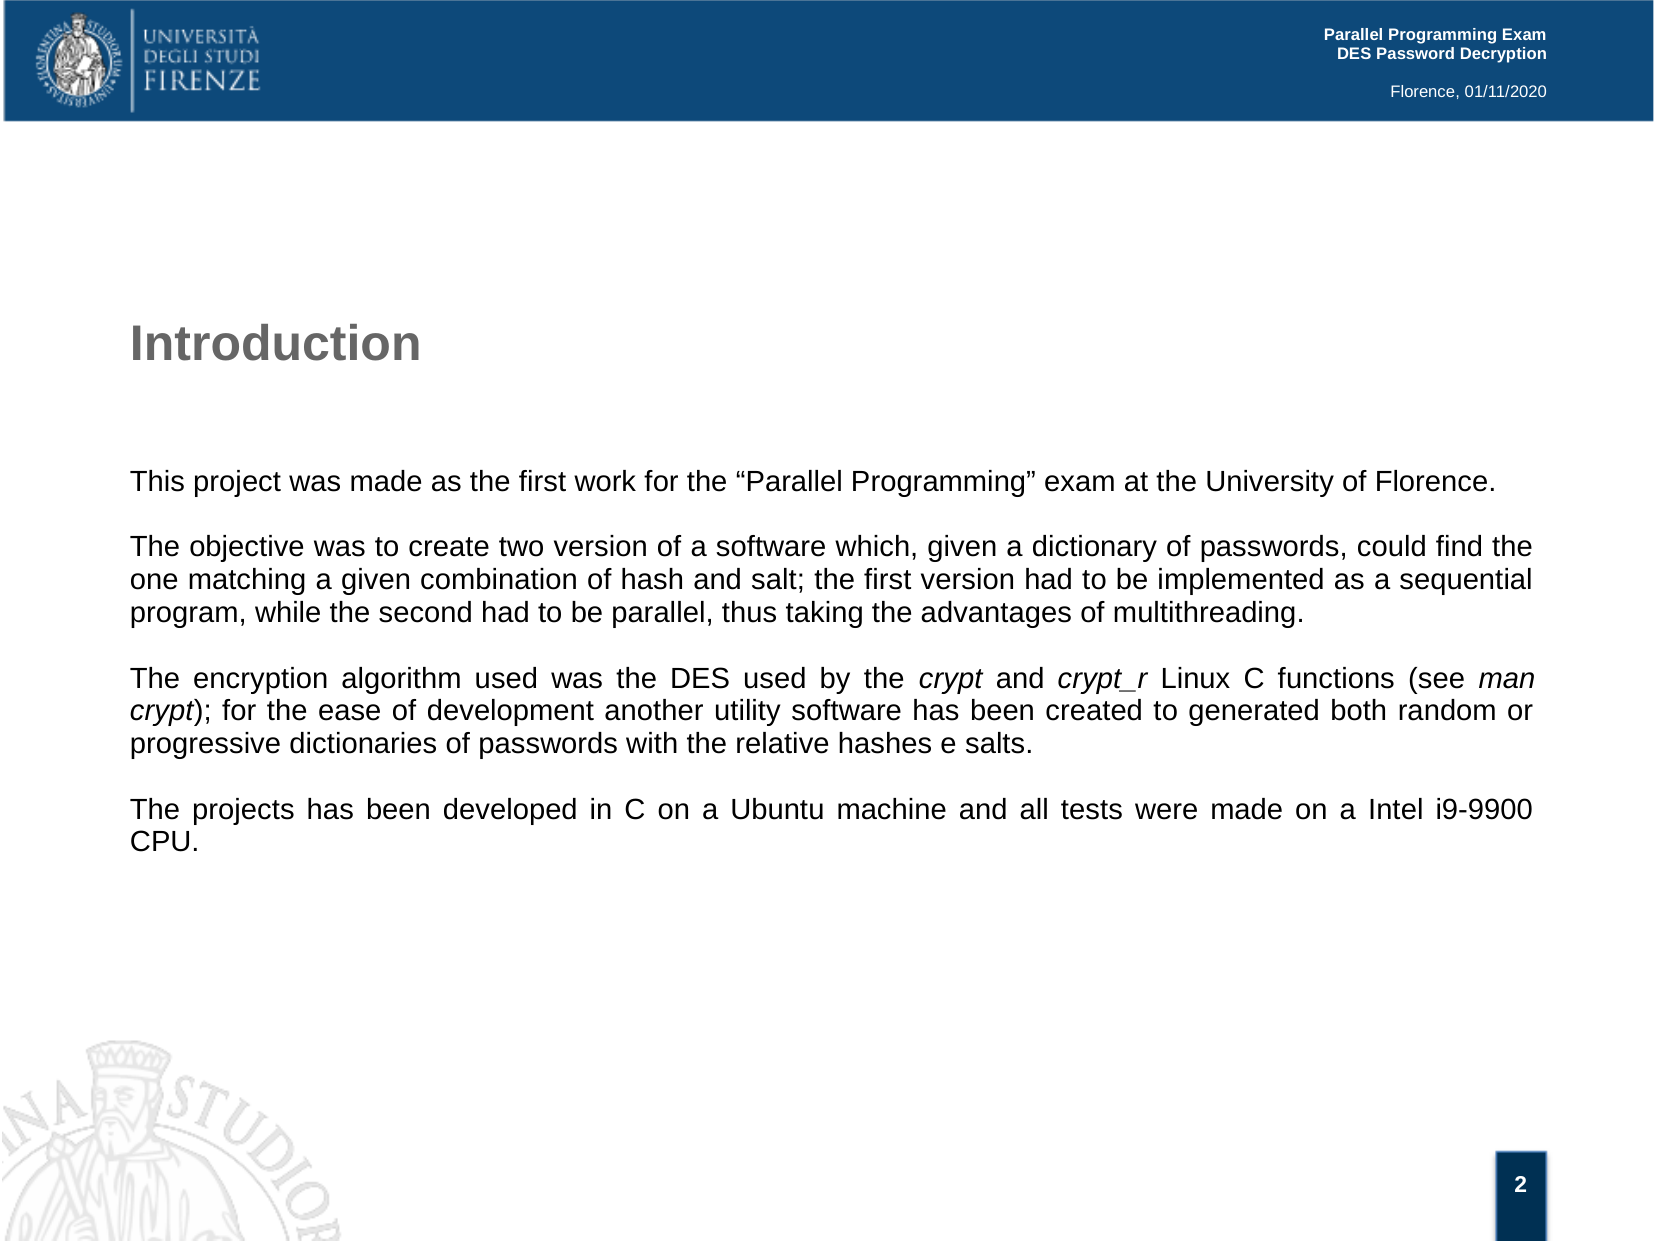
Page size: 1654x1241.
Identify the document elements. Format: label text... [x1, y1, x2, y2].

text_box 2 [1505, 1160, 1536, 1208]
text_box Parallel Programming Exam DES Password Decryption Florence, 01/11/2020 [685, 24, 1548, 102]
picture [2, 0, 1654, 1241]
text_box Introduction [129, 268, 993, 389]
text_box This project was made as the first work for the “Parallel Programming” exam at the University of Florence. The objective was to create two version of a software which, given a dictionary of passwords, could find the one matching a given combination of hash and salt; the first version had to be implemented as a sequential program, while the second had to be parallel, thus taking the advantages of multithreading. The encryption algorithm used was the DES used by the crypt and crypt_r Linux C functions (see man crypt); for the ease of development another utility software has been created to generated both random or progressive dictionaries of passwords with the relative hashes e salts. The projects has been developed in C on a Ubuntu machine and all tests were made on a Intel i9-9900 CPU. [129, 464, 1536, 859]
